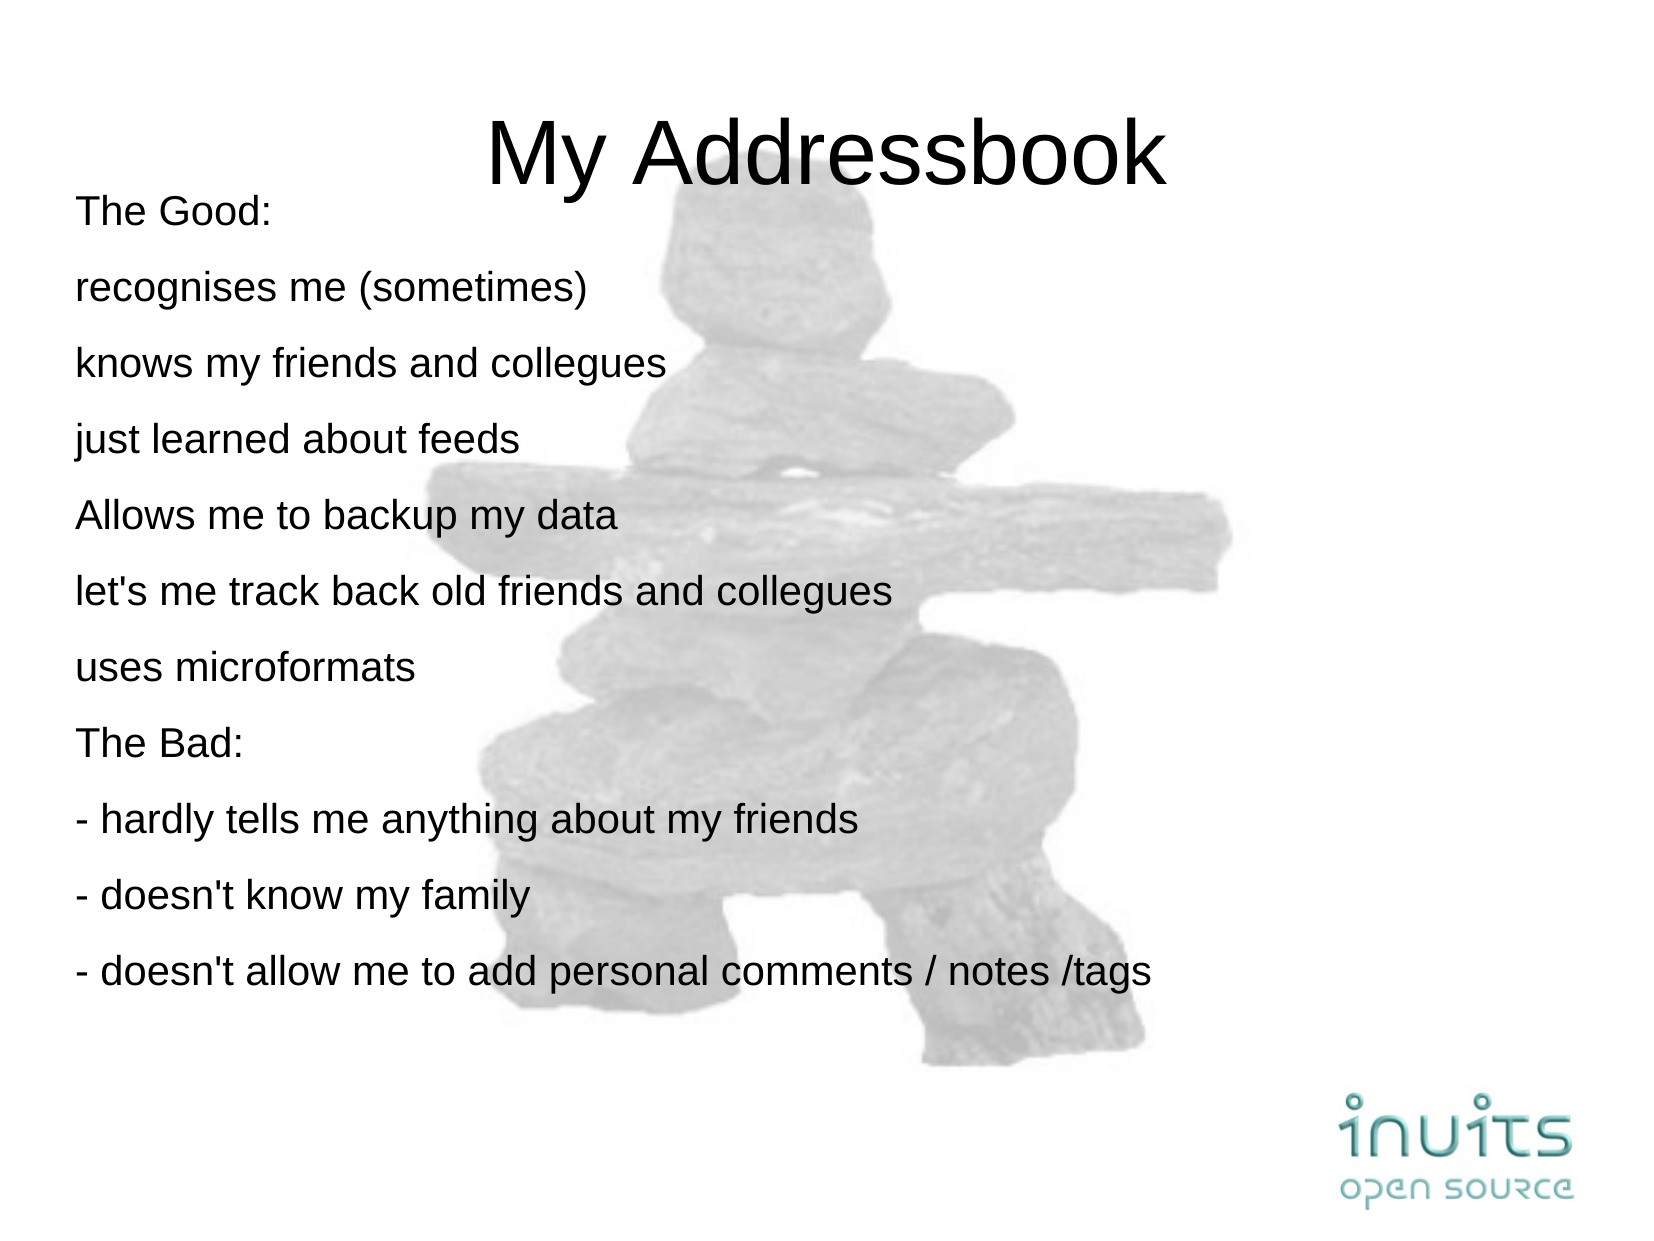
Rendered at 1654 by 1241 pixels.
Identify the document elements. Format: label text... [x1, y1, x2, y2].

list The Good: recognises me (sometimes) knows my friends and collegues just learned about feeds Allows me to backup my data let's me track back old friends and collegues uses microformats The Bad: - hardly tells me anything about my friends - doesn't know my family - doesn't allow me to add personal comments / notes /tags [75, 187, 1564, 1241]
picture [1564, 1087, 1576, 1210]
title My Addressbook [82, 49, 1571, 257]
